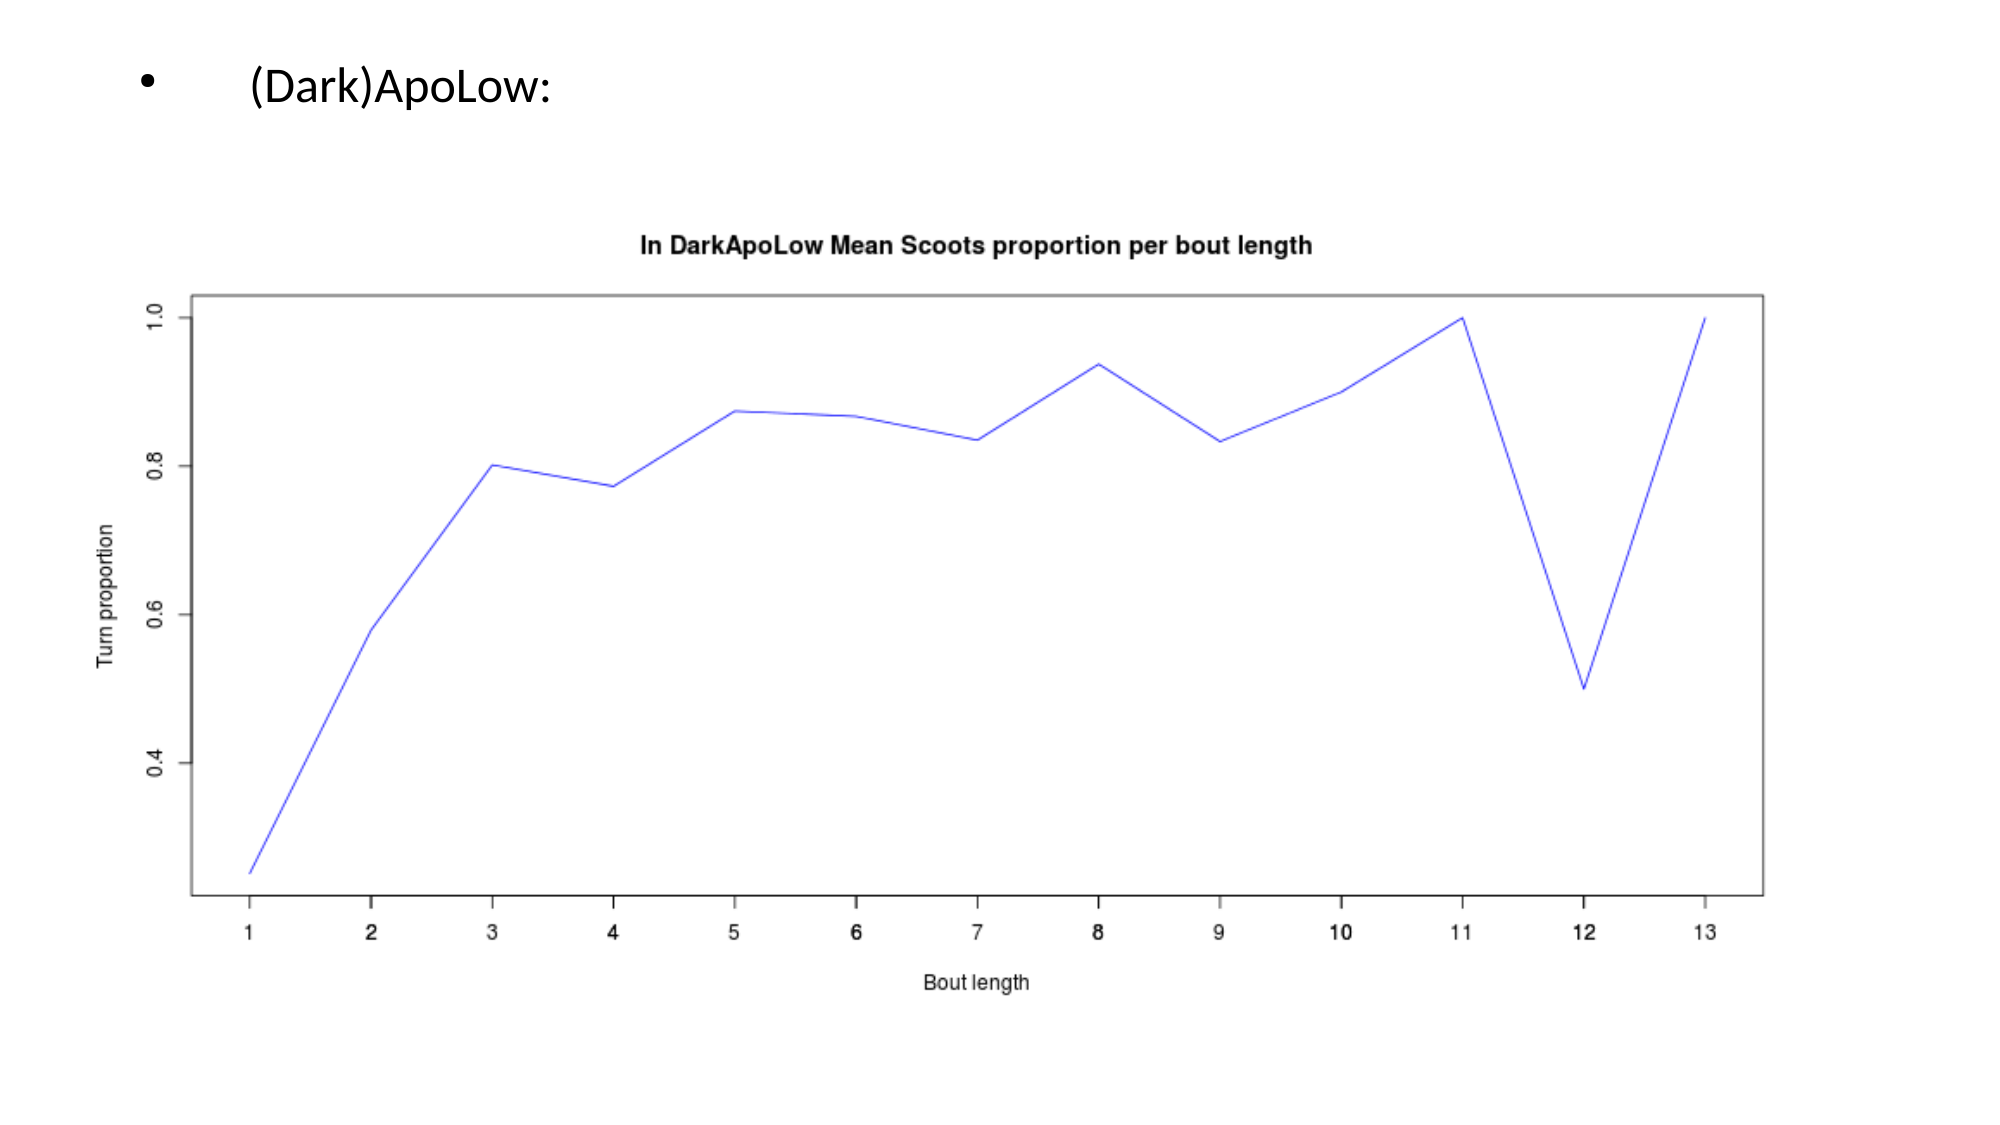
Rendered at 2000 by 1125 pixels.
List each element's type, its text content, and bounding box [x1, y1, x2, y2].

picture [90, 194, 1816, 1023]
text_box (Dark)ApoLow: [0, 0, 2000, 946]
